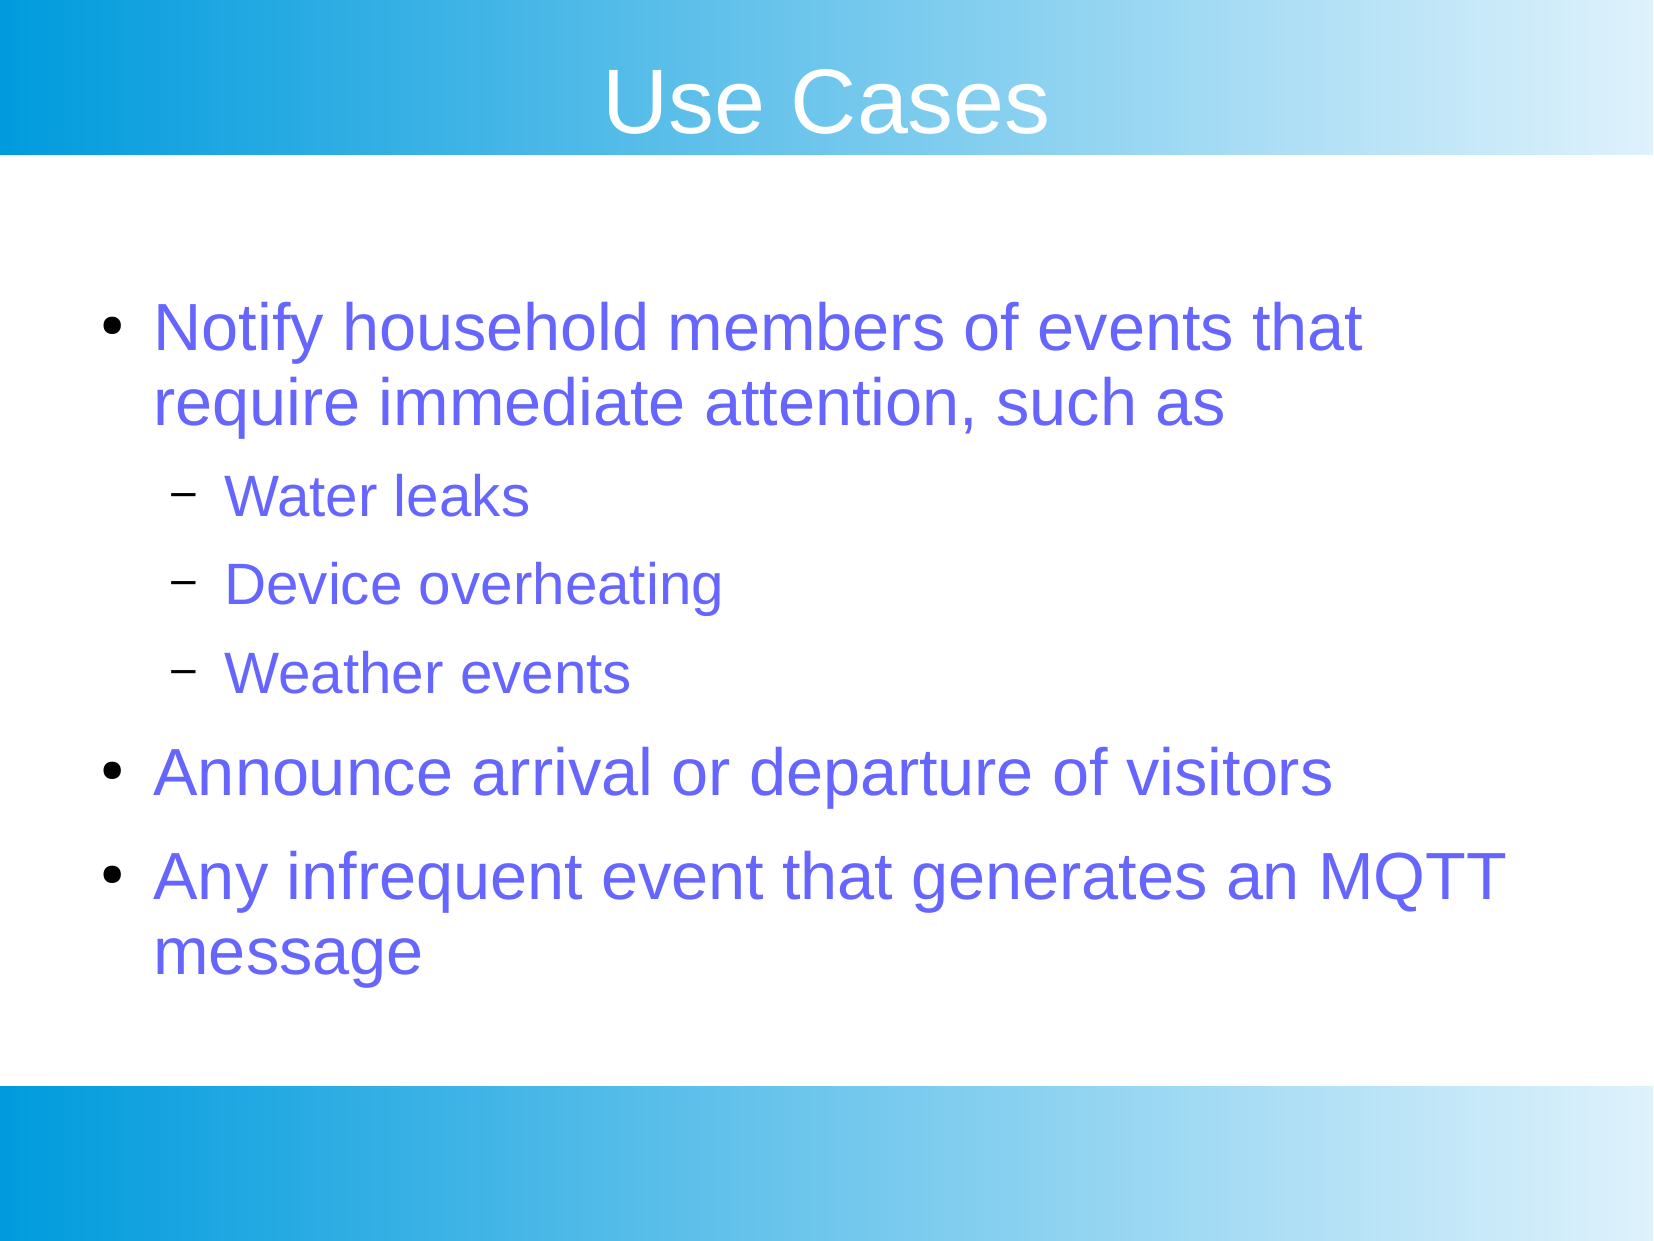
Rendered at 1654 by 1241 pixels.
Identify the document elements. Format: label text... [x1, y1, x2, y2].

list Notify household members of events that require immediate attention, such as Water leaks Device overheating Weather events Announce arrival or departure of visitors Any infrequent event that generates an MQTT message [82, 290, 1571, 1010]
title Use Cases [82, 49, 1571, 155]
